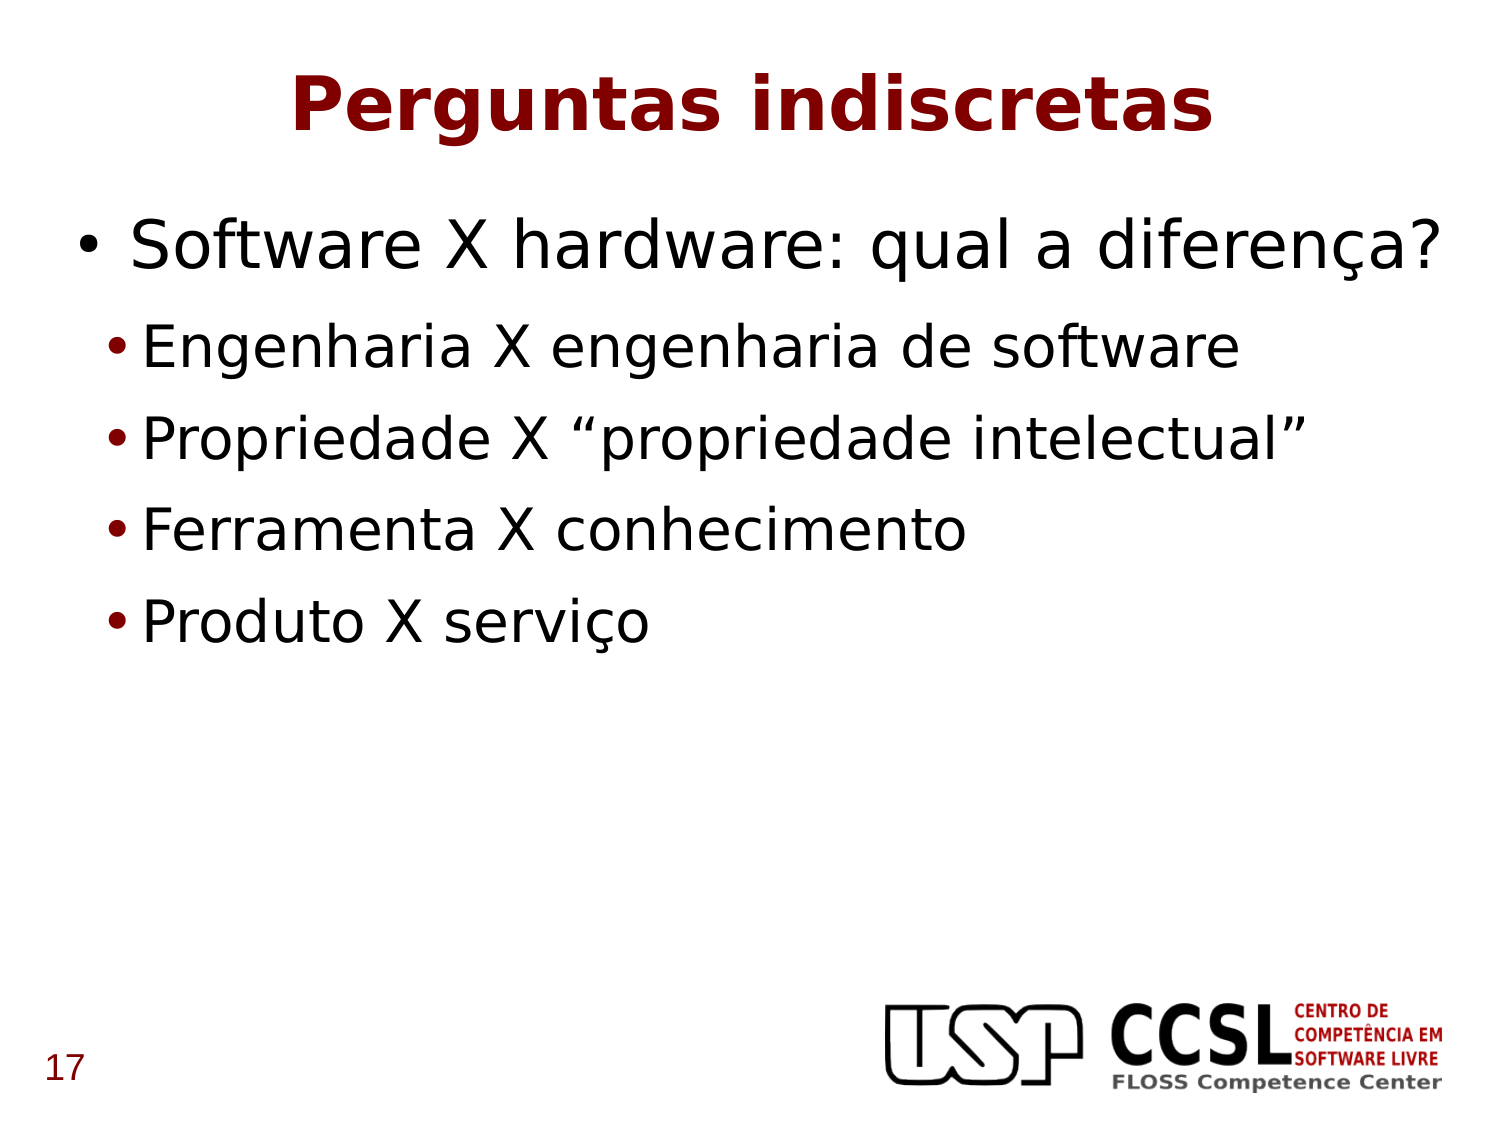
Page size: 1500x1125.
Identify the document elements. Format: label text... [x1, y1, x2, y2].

list Software X hardware: qual a diferença? Engenharia X engenharia de software Propriedade X “propriedade intelectual” Ferramenta X conhecimento Produto X serviço [59, 206, 1447, 950]
title Perguntas indiscretas [59, 29, 1447, 180]
picture [885, 1003, 1442, 1093]
